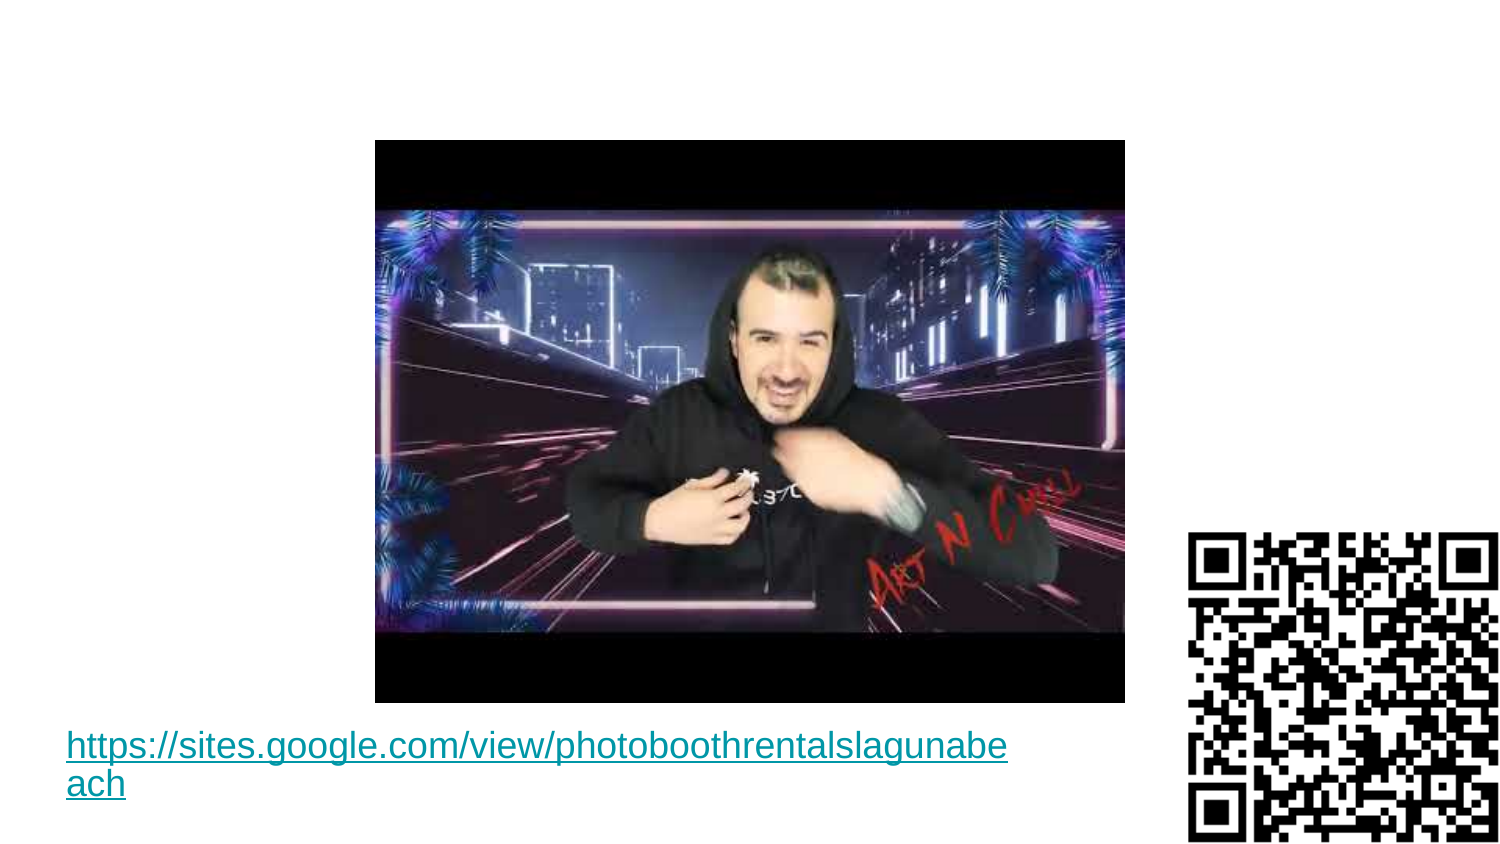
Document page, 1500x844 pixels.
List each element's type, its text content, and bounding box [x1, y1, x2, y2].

list https://sites.google.com/view/photoboothrentalslagunabeach [51, 694, 1036, 794]
picture [375, 140, 1125, 704]
picture [1187, 531, 1500, 844]
